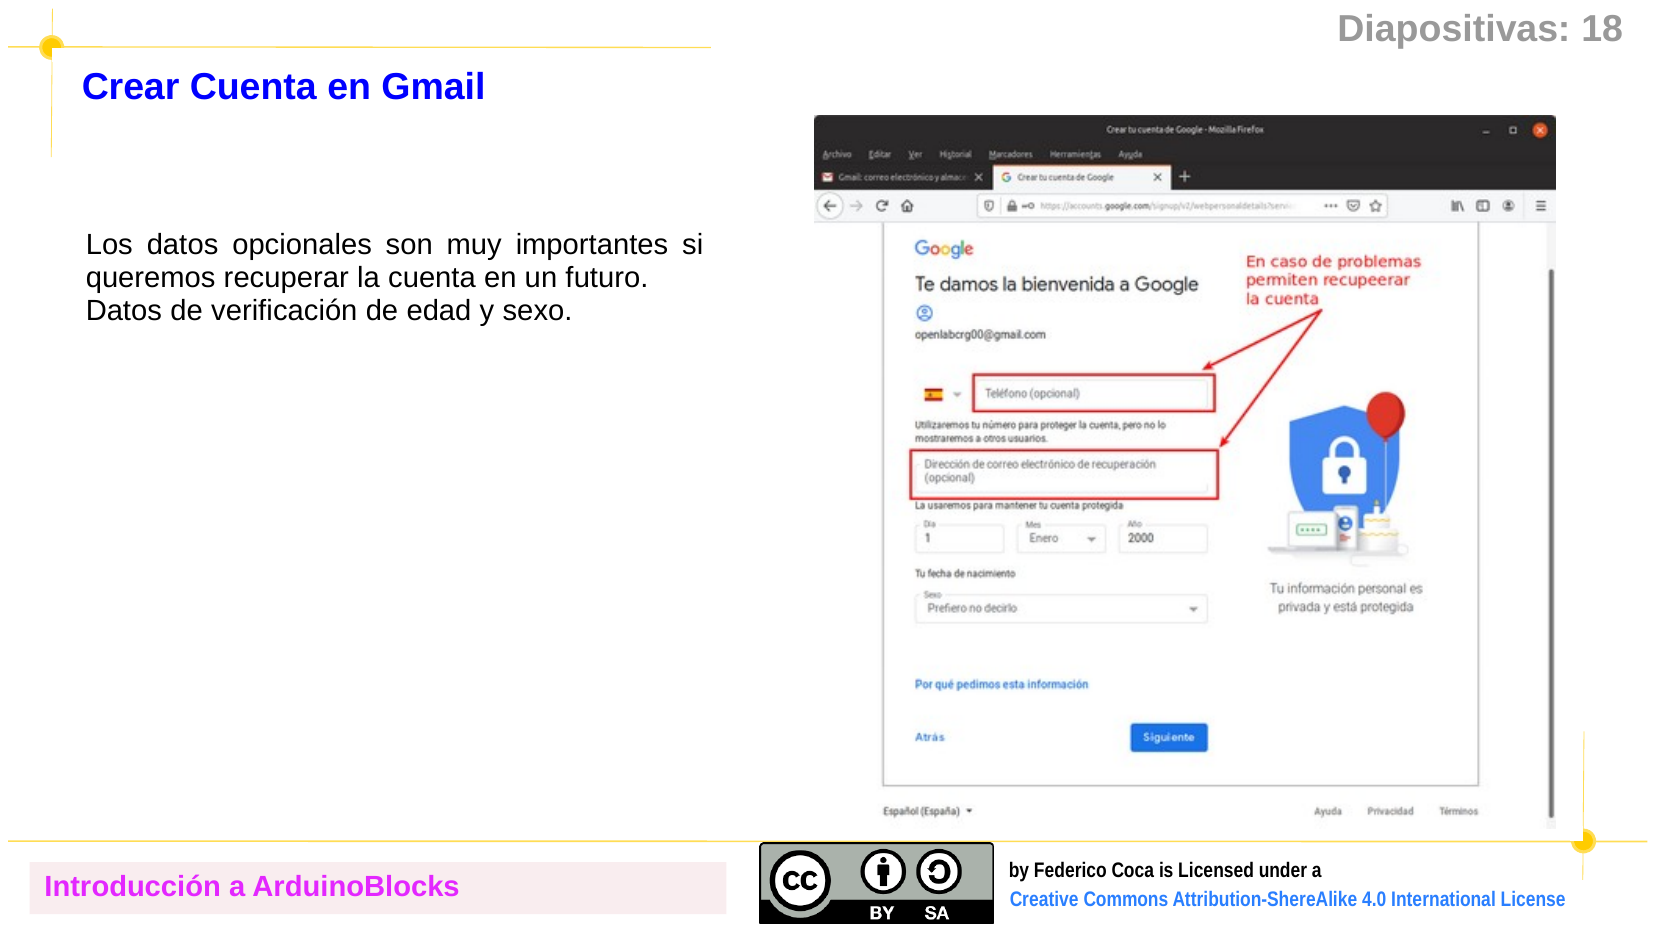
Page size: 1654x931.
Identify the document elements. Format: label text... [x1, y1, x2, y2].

text_box Crear Cuenta en Gmail [67, 58, 1207, 116]
picture [814, 115, 1556, 829]
text_box Introducción a ArduinoBlocks [29, 862, 727, 915]
text_box Los datos opcionales son muy importantes si queremos recuperar la cuenta en un futuro. Datos de verificación de edad y sexo. [71, 220, 720, 347]
text_box Diapositivas: 18 [1322, 0, 1644, 57]
